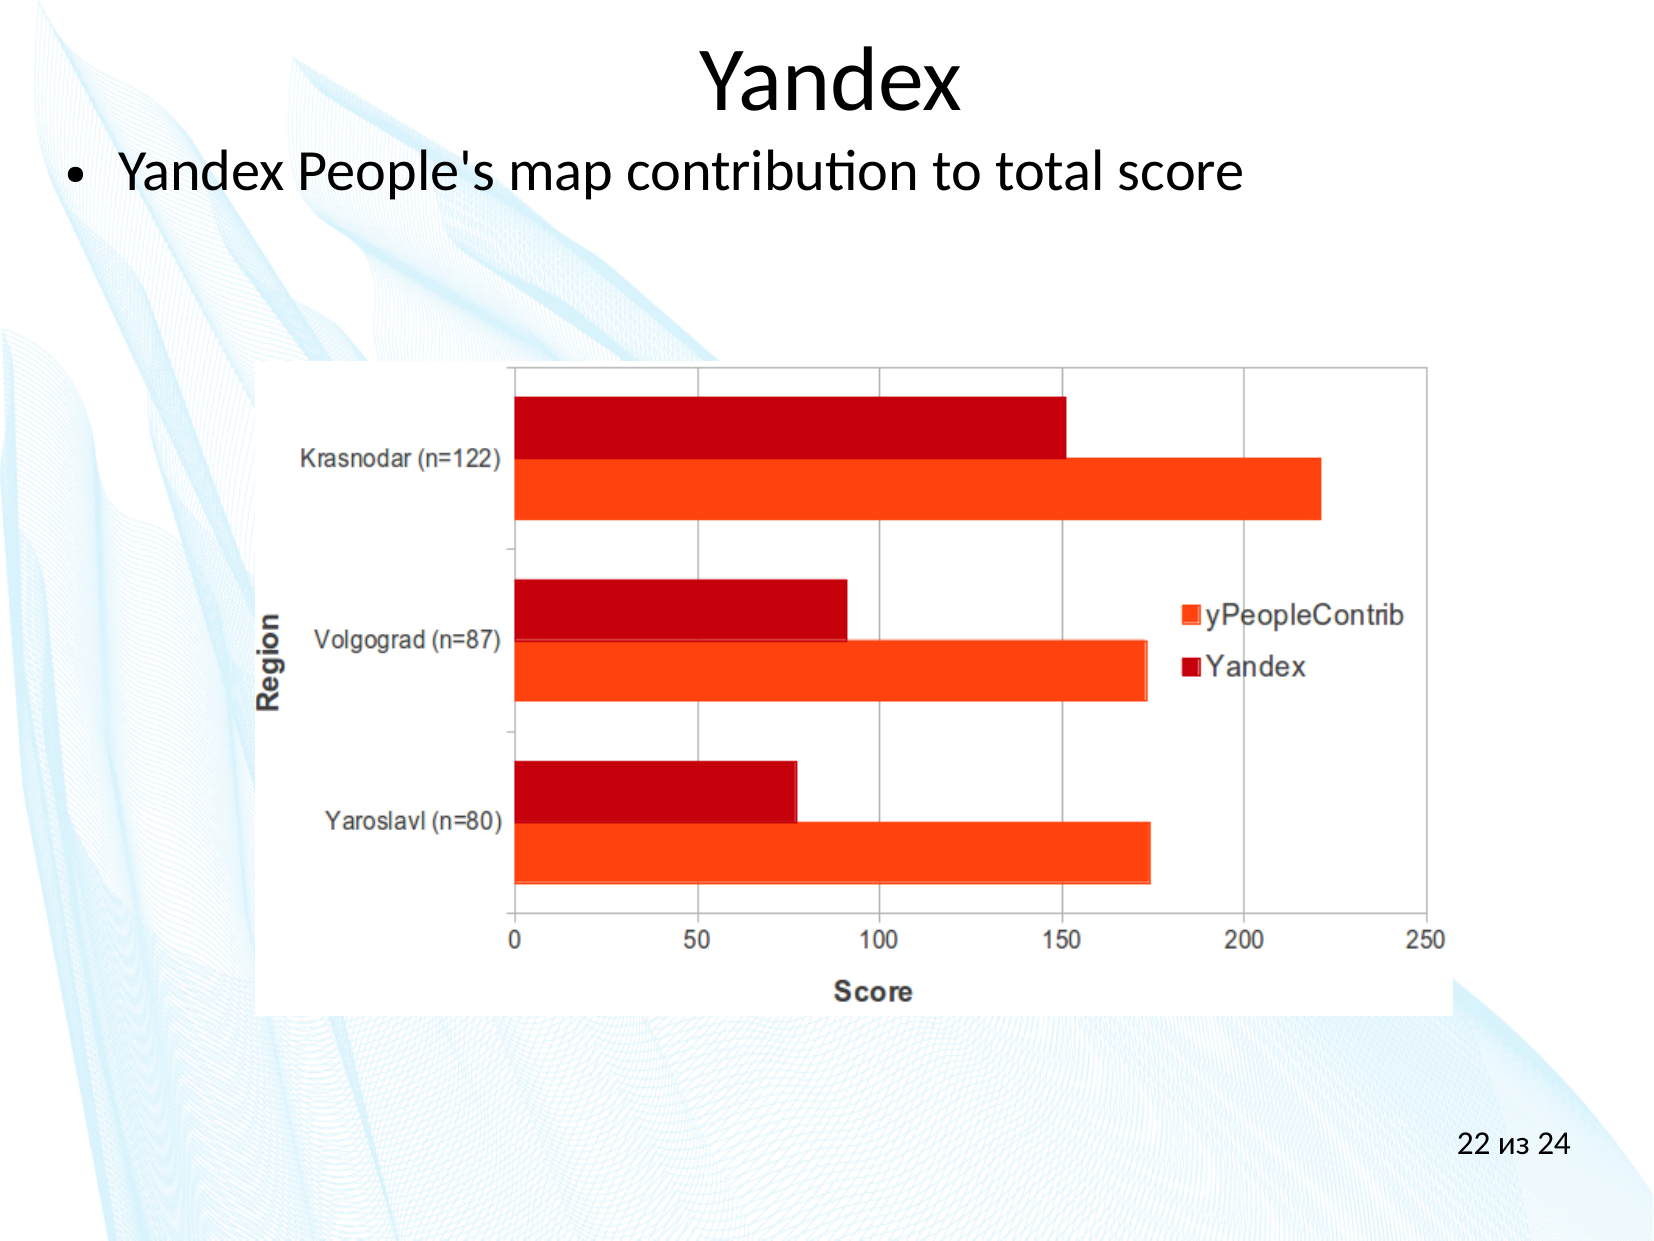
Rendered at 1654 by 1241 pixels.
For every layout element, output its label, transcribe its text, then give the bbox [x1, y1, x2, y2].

title Yandex [0, 0, 1648, 192]
picture [0, 0, 1654, 1241]
list Yandex People's map contribution to total score [47, 59, 1536, 686]
